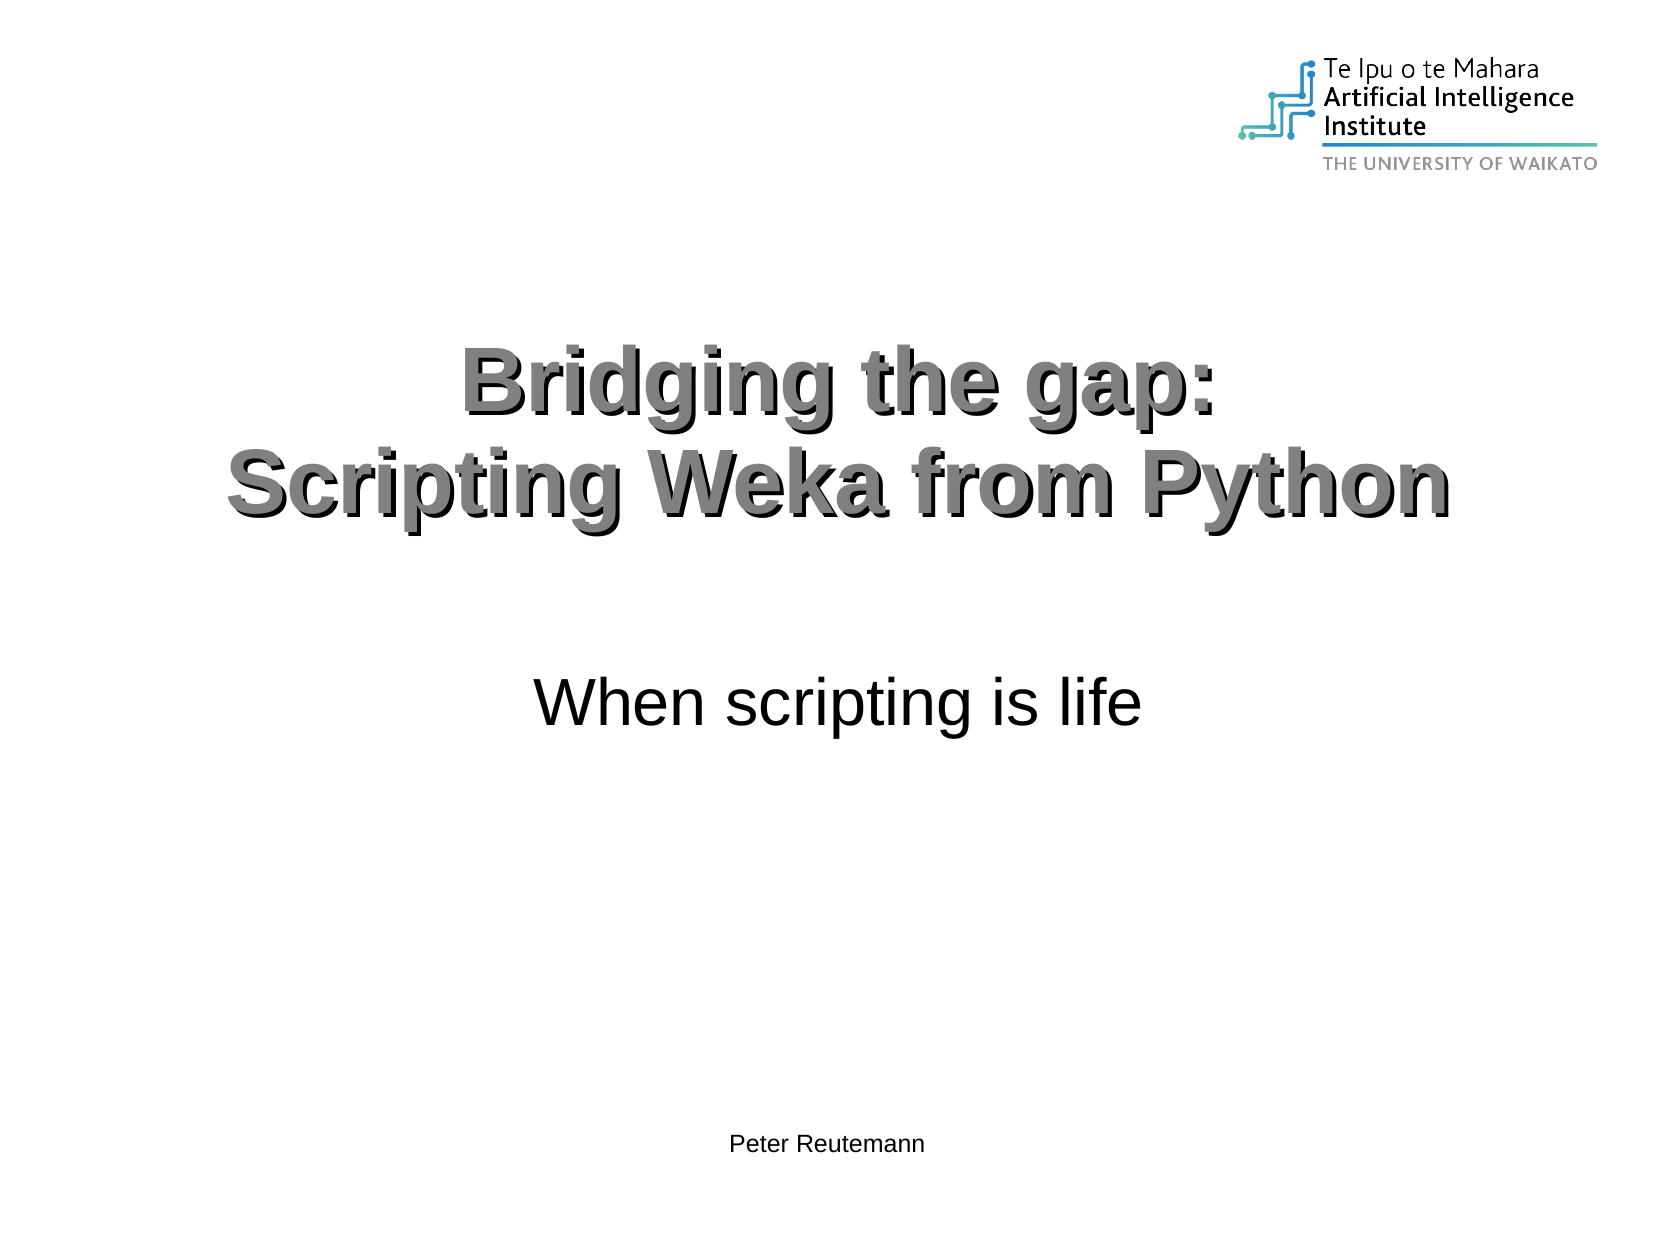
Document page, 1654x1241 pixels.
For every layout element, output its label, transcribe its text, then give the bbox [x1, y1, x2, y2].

picture [1234, 53, 1601, 172]
title Bridging the gap: Scripting Weka from Python [94, 326, 1583, 535]
subtitle When scripting is life [94, 590, 1583, 741]
